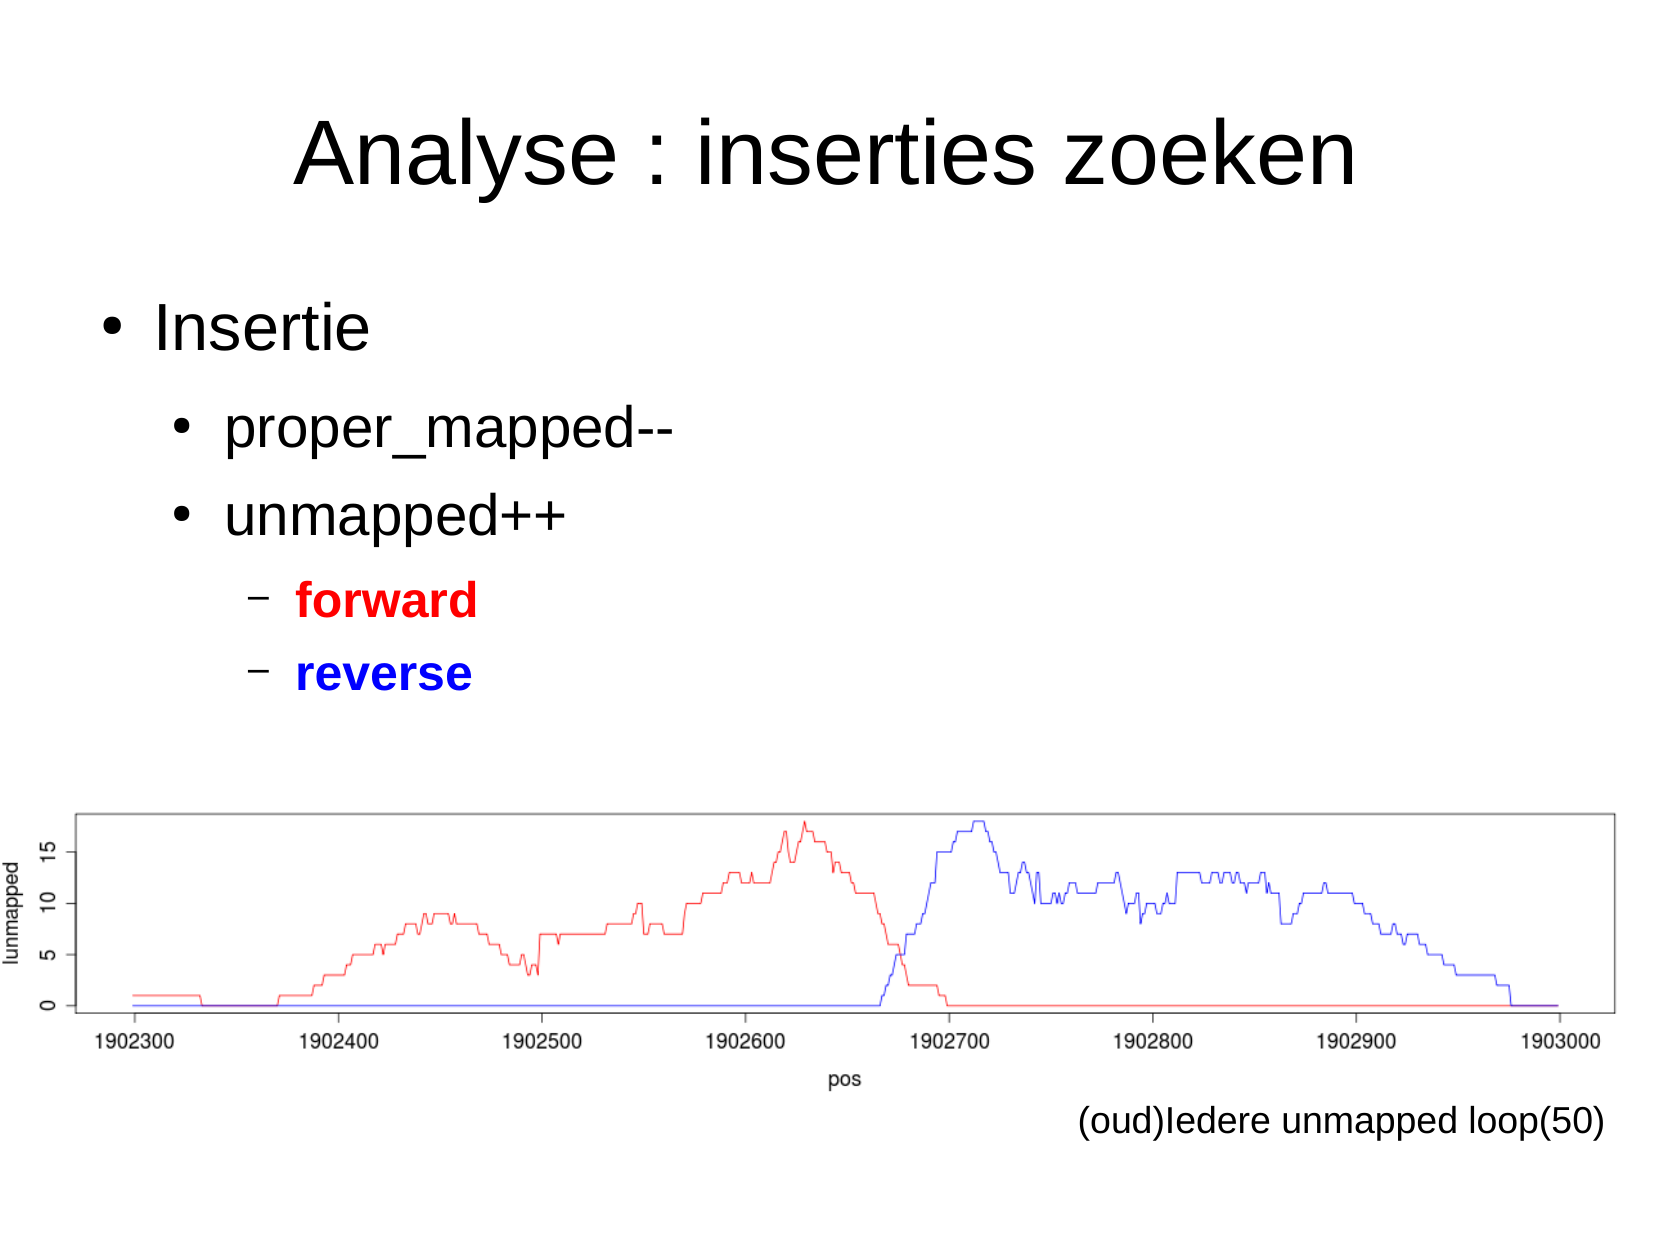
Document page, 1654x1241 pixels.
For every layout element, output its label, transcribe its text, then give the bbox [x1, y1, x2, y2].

text_box (oud)Iedere unmapped loop(50) [1062, 1092, 1654, 1150]
title Analyse : inserties zoeken [82, 56, 1571, 250]
list Insertie proper_mapped-- unmapped++ forward reverse [82, 290, 1571, 738]
picture [0, 738, 1654, 1108]
